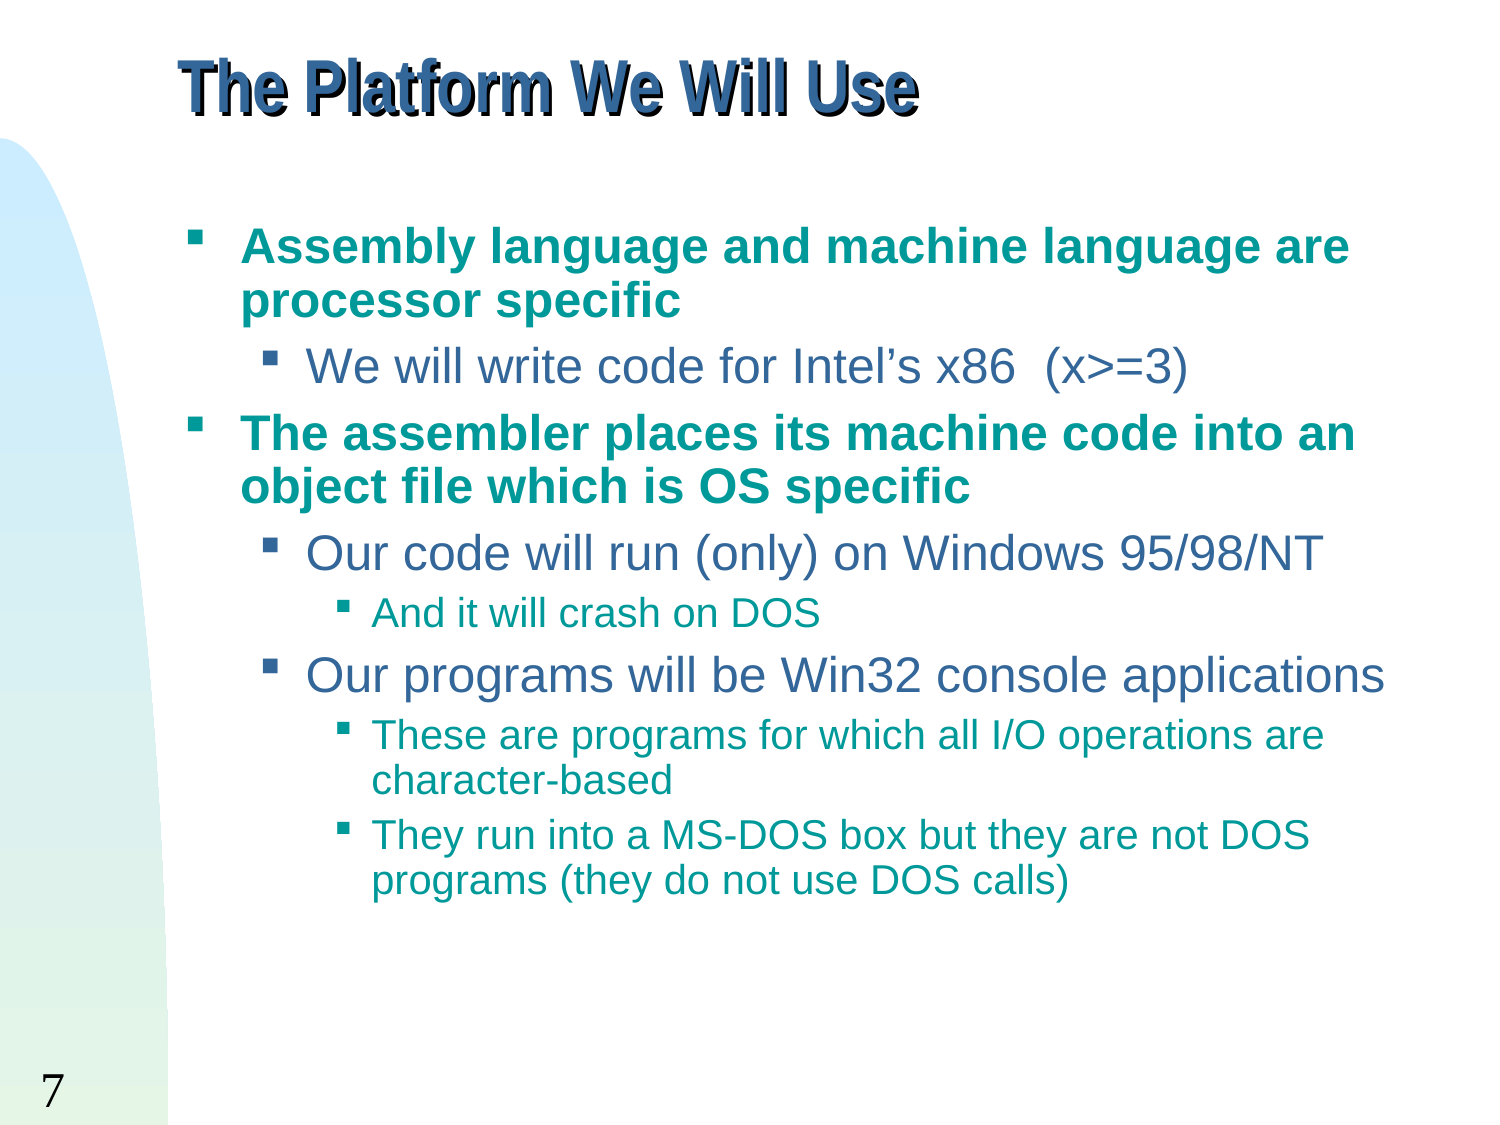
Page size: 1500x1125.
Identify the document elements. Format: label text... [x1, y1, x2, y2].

title The Platform We Will Use [162, 24, 1456, 163]
list Assembly language and machine language are processor specific We will write code for Intel’s x86 (x>=3) The assembler places its machine code into an object file which is OS specific Our code will run (only) on Windows 95/98/NT And it will crash on DOS Our programs will be Win32 console applications These are programs for which all I/O operations are character-based They run into a MS-DOS box but they are not DOS programs (they do not use DOS calls) [168, 212, 1463, 1025]
